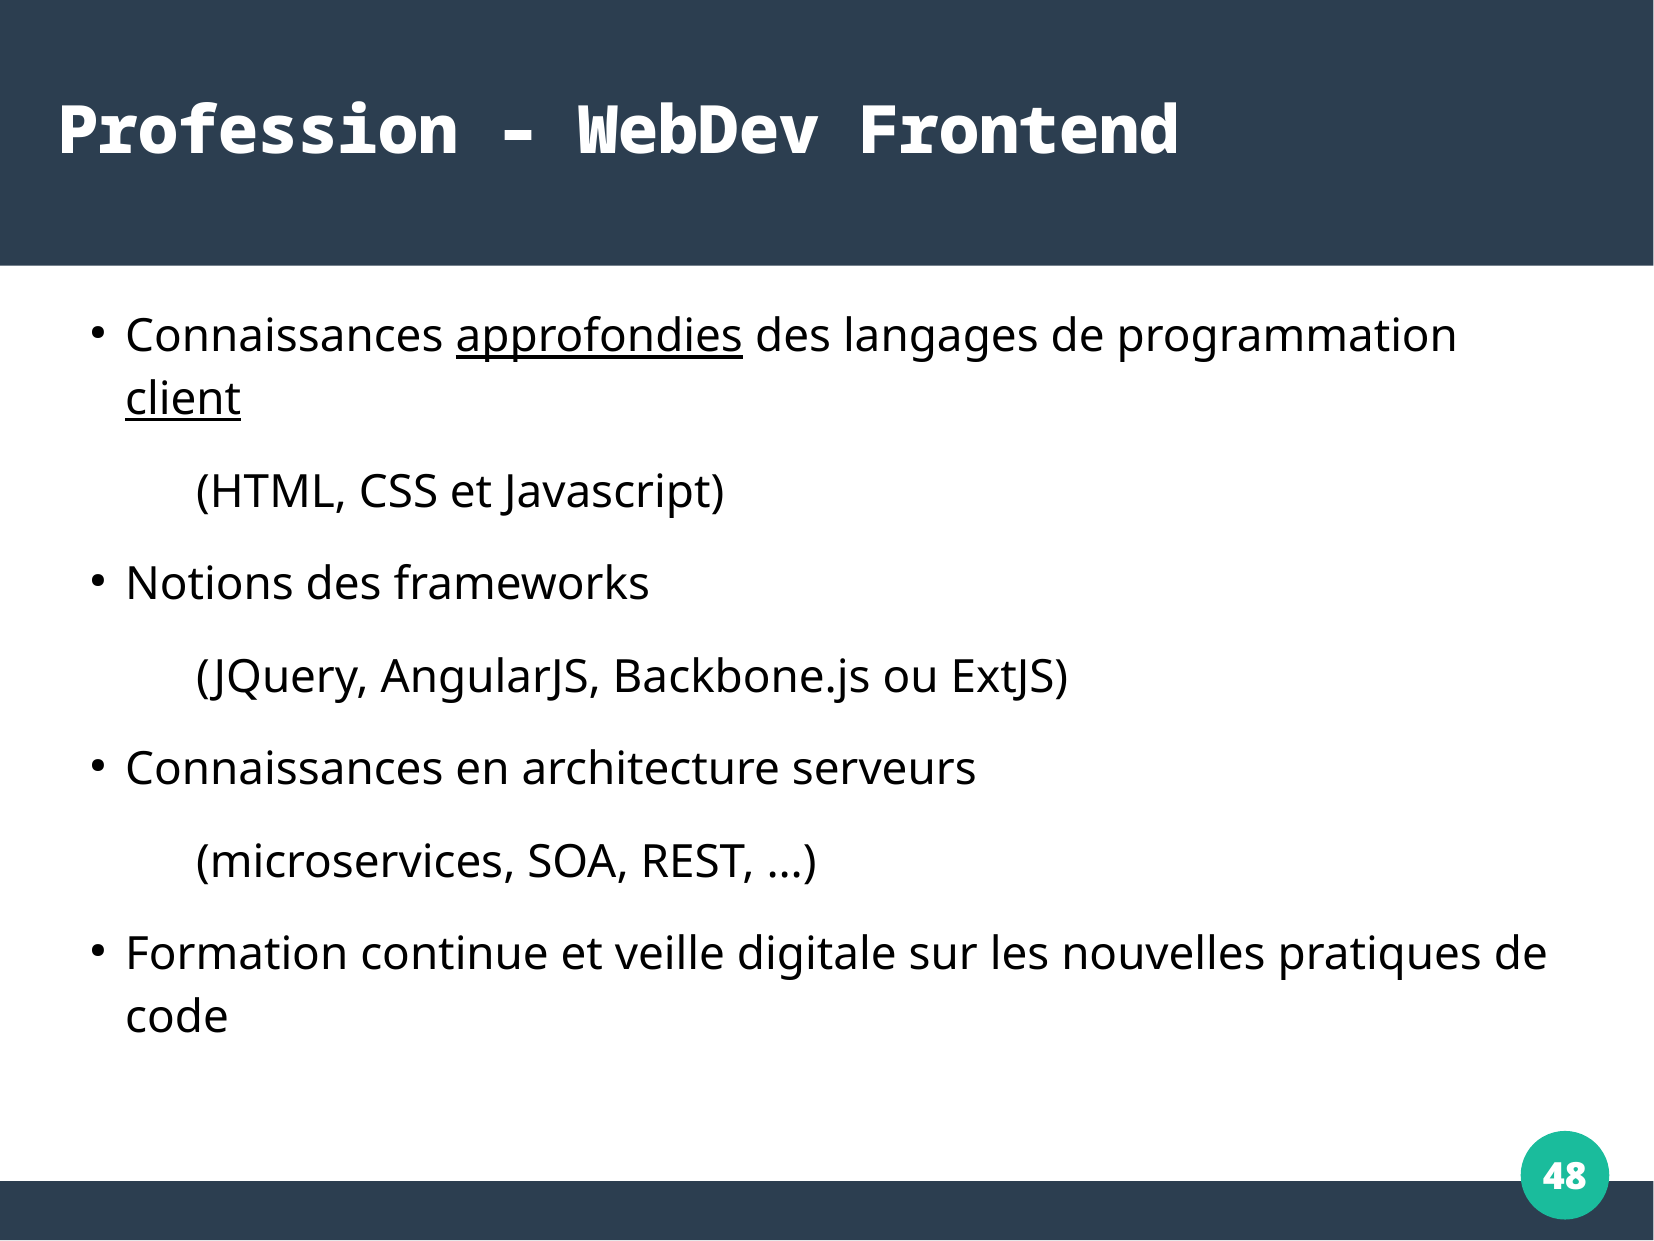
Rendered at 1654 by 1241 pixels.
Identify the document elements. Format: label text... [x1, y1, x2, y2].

text_box Connaissances approfondies des langages de programmation client (HTML, CSS et Javascript) Notions des frameworks (JQuery, AngularJS, Backbone.js ou ExtJS) Connaissances en architecture serveurs (microservices, SOA, REST, …) Formation continue et veille digitale sur les nouvelles pratiques de code [75, 295, 1576, 1117]
title Profession – WebDev Frontend [59, 49, 1595, 207]
